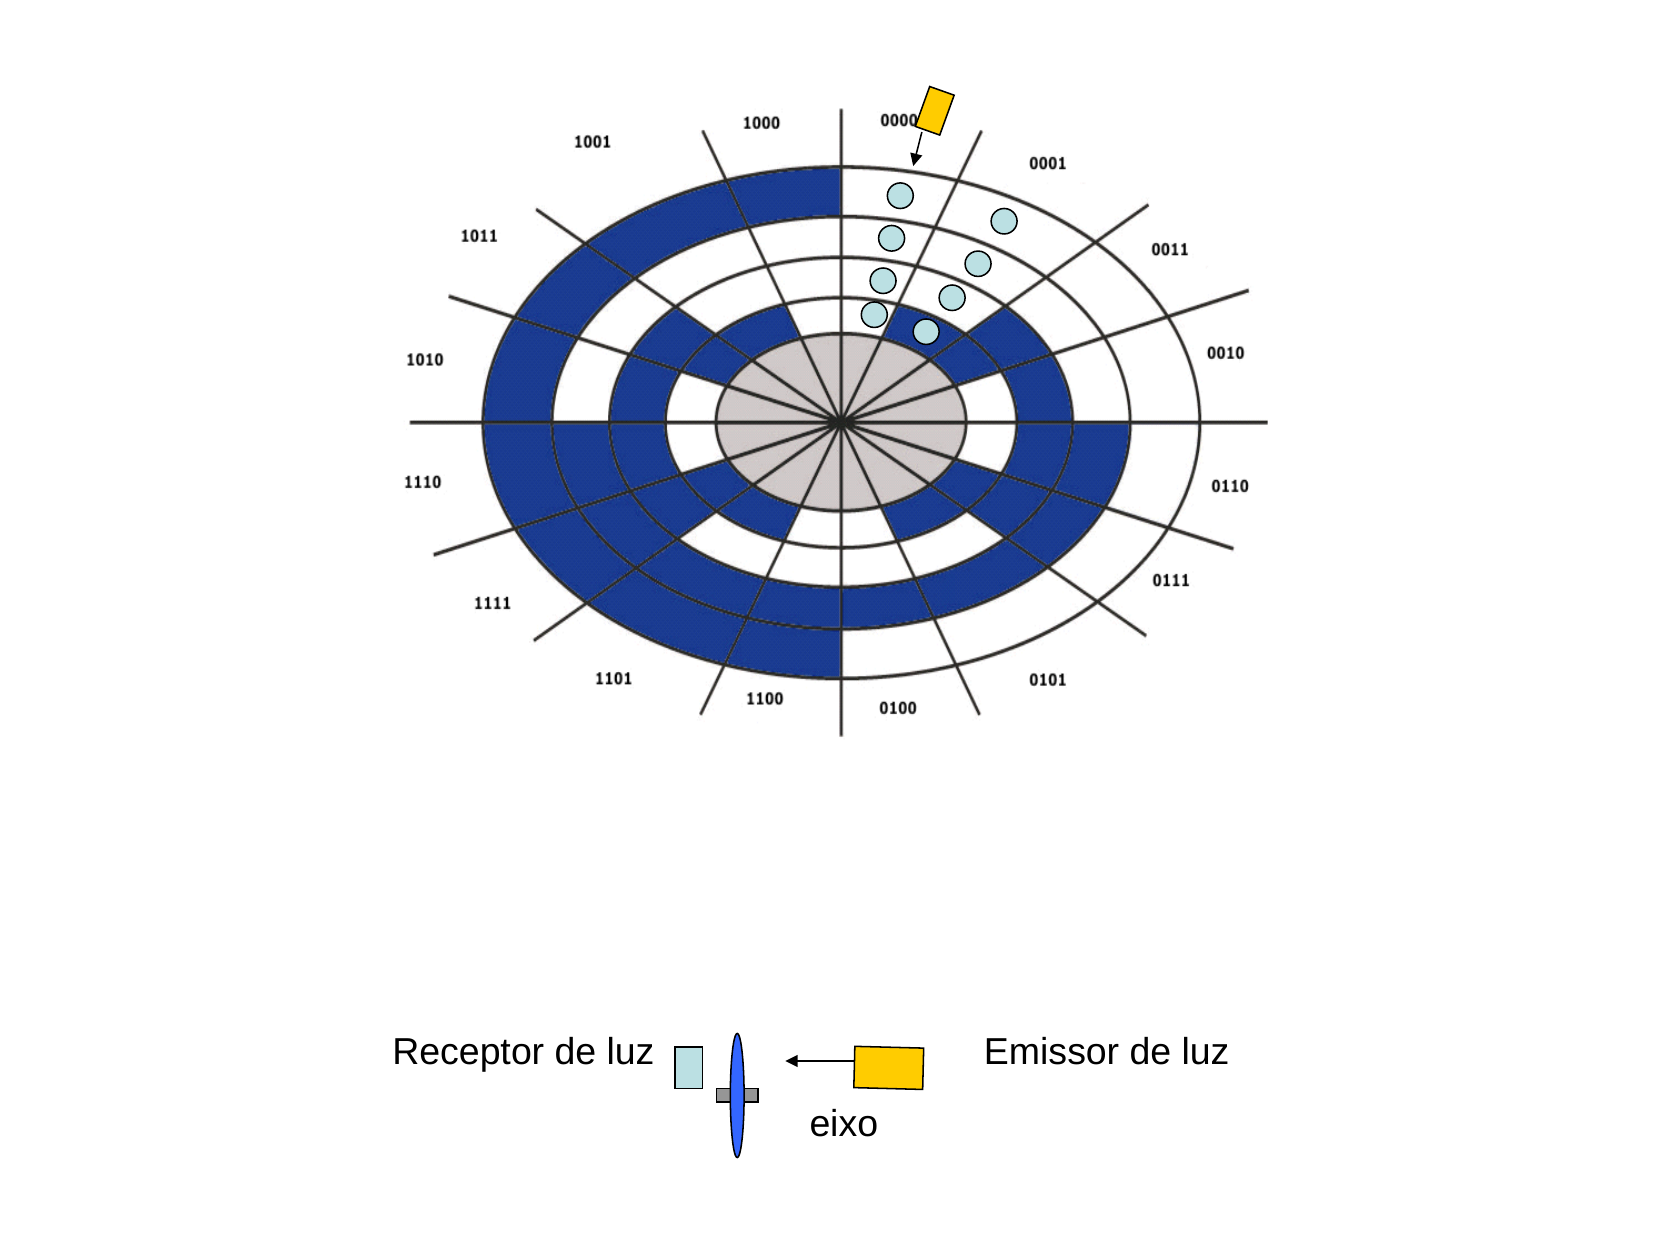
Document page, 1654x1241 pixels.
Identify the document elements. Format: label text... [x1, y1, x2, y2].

text_box [939, 285, 966, 311]
text_box [878, 225, 905, 252]
text_box [870, 267, 897, 294]
text_box [861, 301, 888, 328]
text_box [716, 1033, 758, 1158]
text_box [991, 208, 1018, 234]
text_box Emissor de luz [933, 1019, 1245, 1081]
text_box eixo [759, 1091, 894, 1152]
text_box [915, 86, 955, 136]
text_box [913, 318, 940, 345]
text_box [965, 251, 992, 277]
picture [385, 98, 1268, 745]
text_box [887, 182, 914, 209]
text_box [853, 1046, 924, 1090]
text_box Receptor de luz [342, 1019, 670, 1081]
text_box [675, 1047, 703, 1089]
